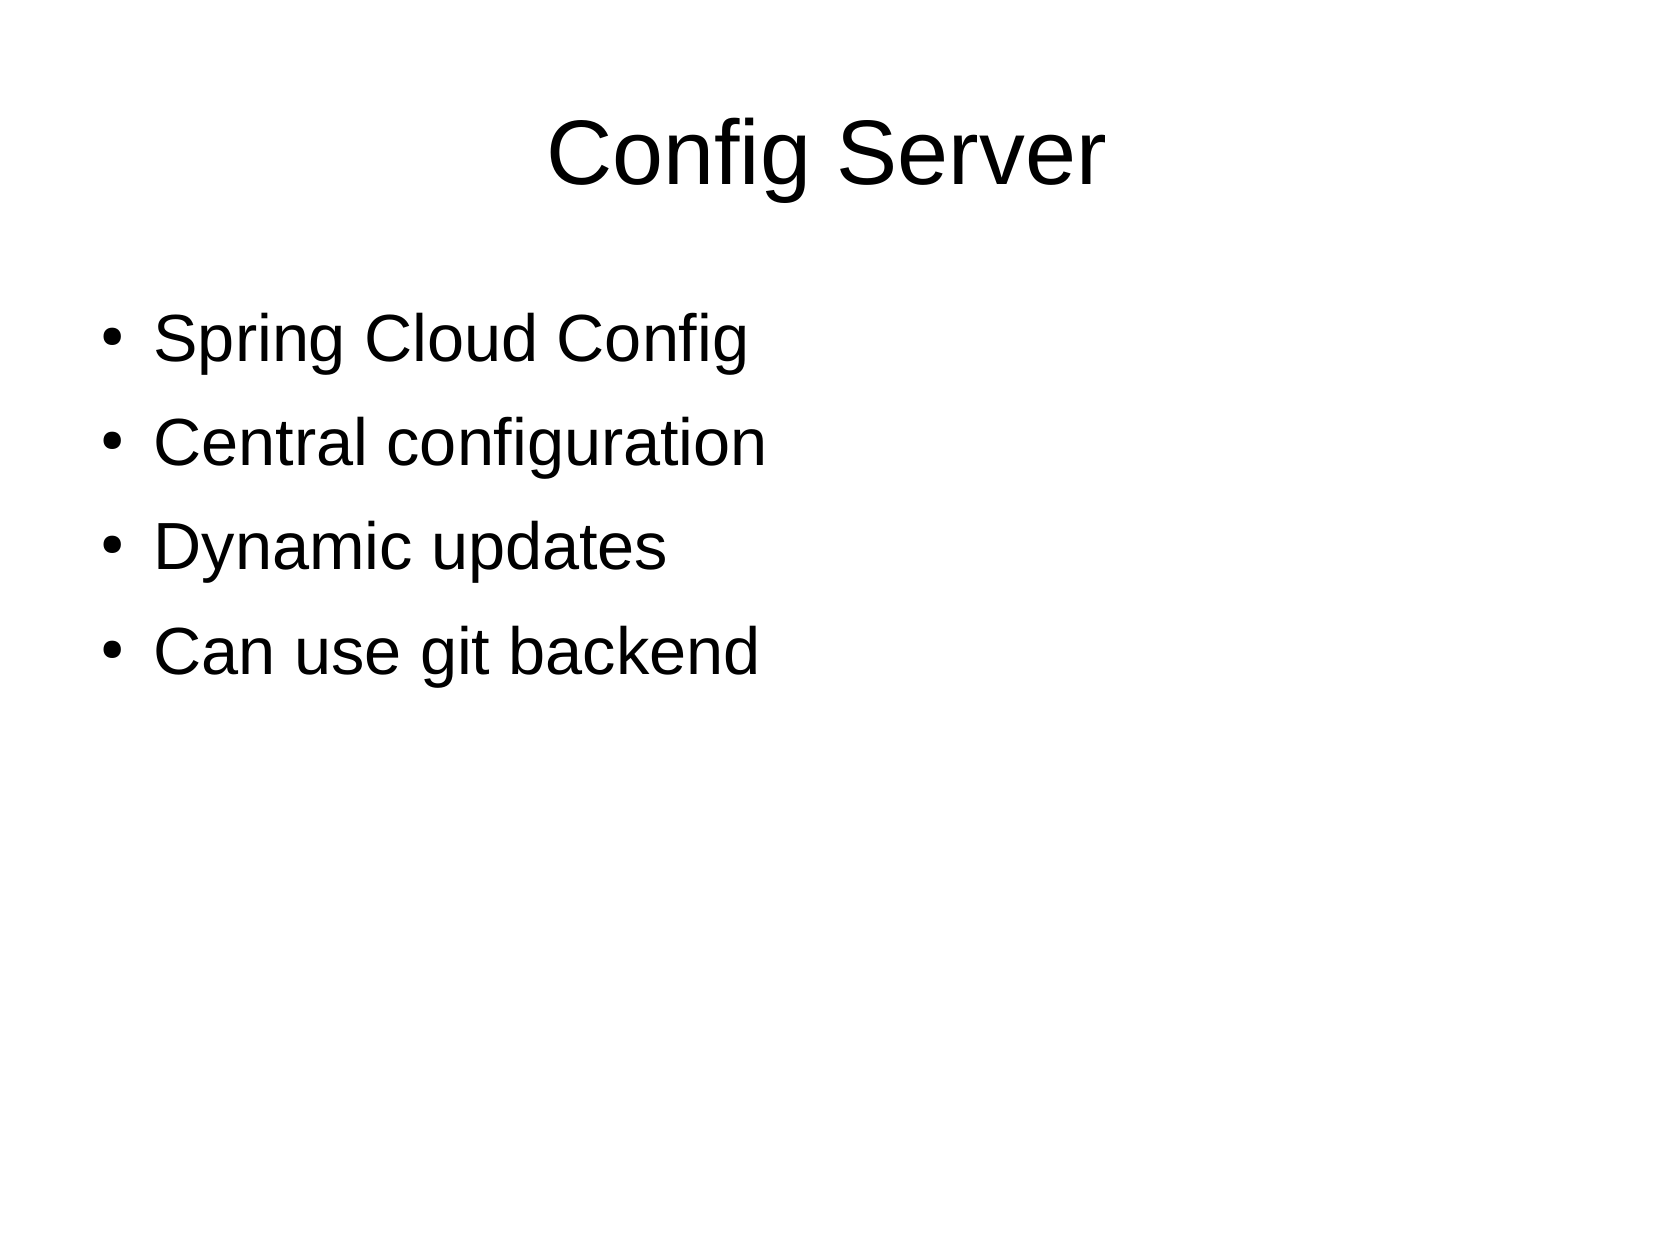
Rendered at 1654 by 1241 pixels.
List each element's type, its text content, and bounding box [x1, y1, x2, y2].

list Spring Cloud Config Central configuration Dynamic updates Can use git backend [82, 300, 1571, 1021]
title Config Server [82, 49, 1571, 257]
